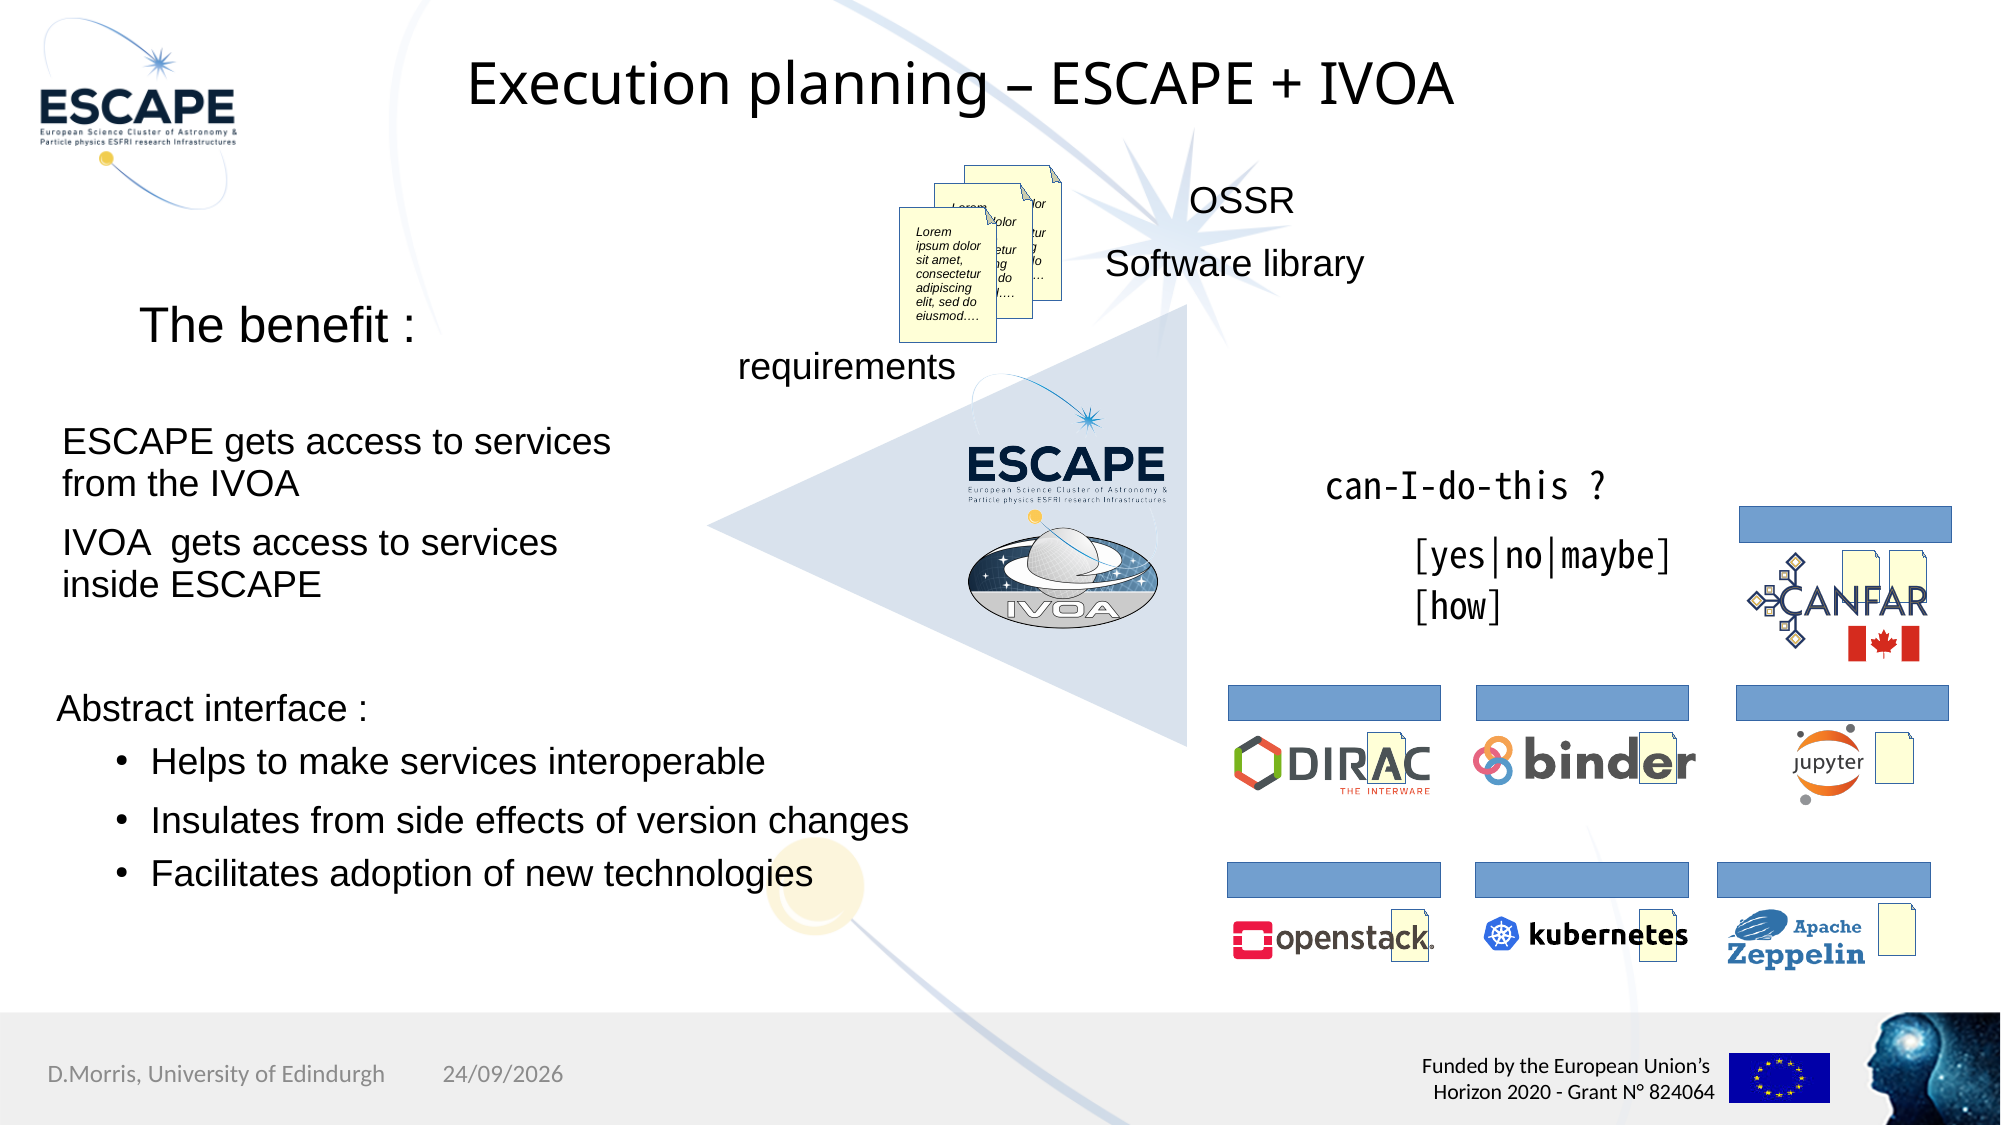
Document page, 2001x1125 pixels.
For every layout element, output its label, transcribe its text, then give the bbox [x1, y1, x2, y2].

text_box Helps to make services interoperable [100, 733, 782, 791]
text_box Lorem ipsum dolor sit amet, consectetur adipiscing elit, sed do eiusmod…. [966, 176, 1064, 290]
text_box [how] [1396, 568, 1681, 638]
slide_number 15/04/2021 [427, 1042, 684, 1103]
text_box Insulates from side effects of version changes [100, 792, 925, 850]
text_box Lorem ipsum dolor sit amet, consectetur adipiscing elit, sed do eiusmod…. [901, 217, 999, 331]
text_box [1875, 732, 1914, 784]
text_box [1476, 685, 1689, 721]
title Execution planning – ESCAPE + IVOA [450, 11, 1867, 150]
text_box [1391, 909, 1429, 925]
text_box [1739, 506, 1952, 543]
text_box [yes|no|maybe] [1396, 517, 1689, 588]
text_box Lorem ipsum dolor sit amet, consectetur adipiscing elit, sed do eiusmod…. [936, 194, 1035, 308]
footer D.Morris, University of Edindurgh [32, 1042, 414, 1103]
text_box [1228, 685, 1441, 721]
text_box [1035, 290, 1062, 301]
text_box ESCAPE gets access to services from the IVOA [47, 413, 627, 513]
text_box Facilitates adoption of new technologies [100, 845, 829, 903]
text_box requirements [723, 338, 972, 396]
text_box Software library [1089, 235, 1380, 293]
text_box [1717, 862, 1931, 898]
picture [0, 0, 2001, 1125]
text_box [1391, 955, 1429, 962]
text_box IVOA gets access to services inside ESCAPE [47, 513, 573, 613]
text_box [1736, 685, 1949, 721]
text_box [1227, 862, 1441, 898]
text_box [1878, 903, 1916, 956]
text_box The benefit : [124, 289, 432, 361]
text_box OSSR [1170, 172, 1315, 229]
text_box [999, 308, 1033, 319]
text_box Abstract interface : [41, 680, 384, 737]
text_box [706, 304, 1187, 747]
text_box can-I-do-this ? [1311, 448, 1794, 518]
text_box [899, 165, 1058, 343]
text_box [1475, 862, 1689, 898]
text_box [1639, 909, 1677, 915]
text_box [1639, 952, 1677, 962]
